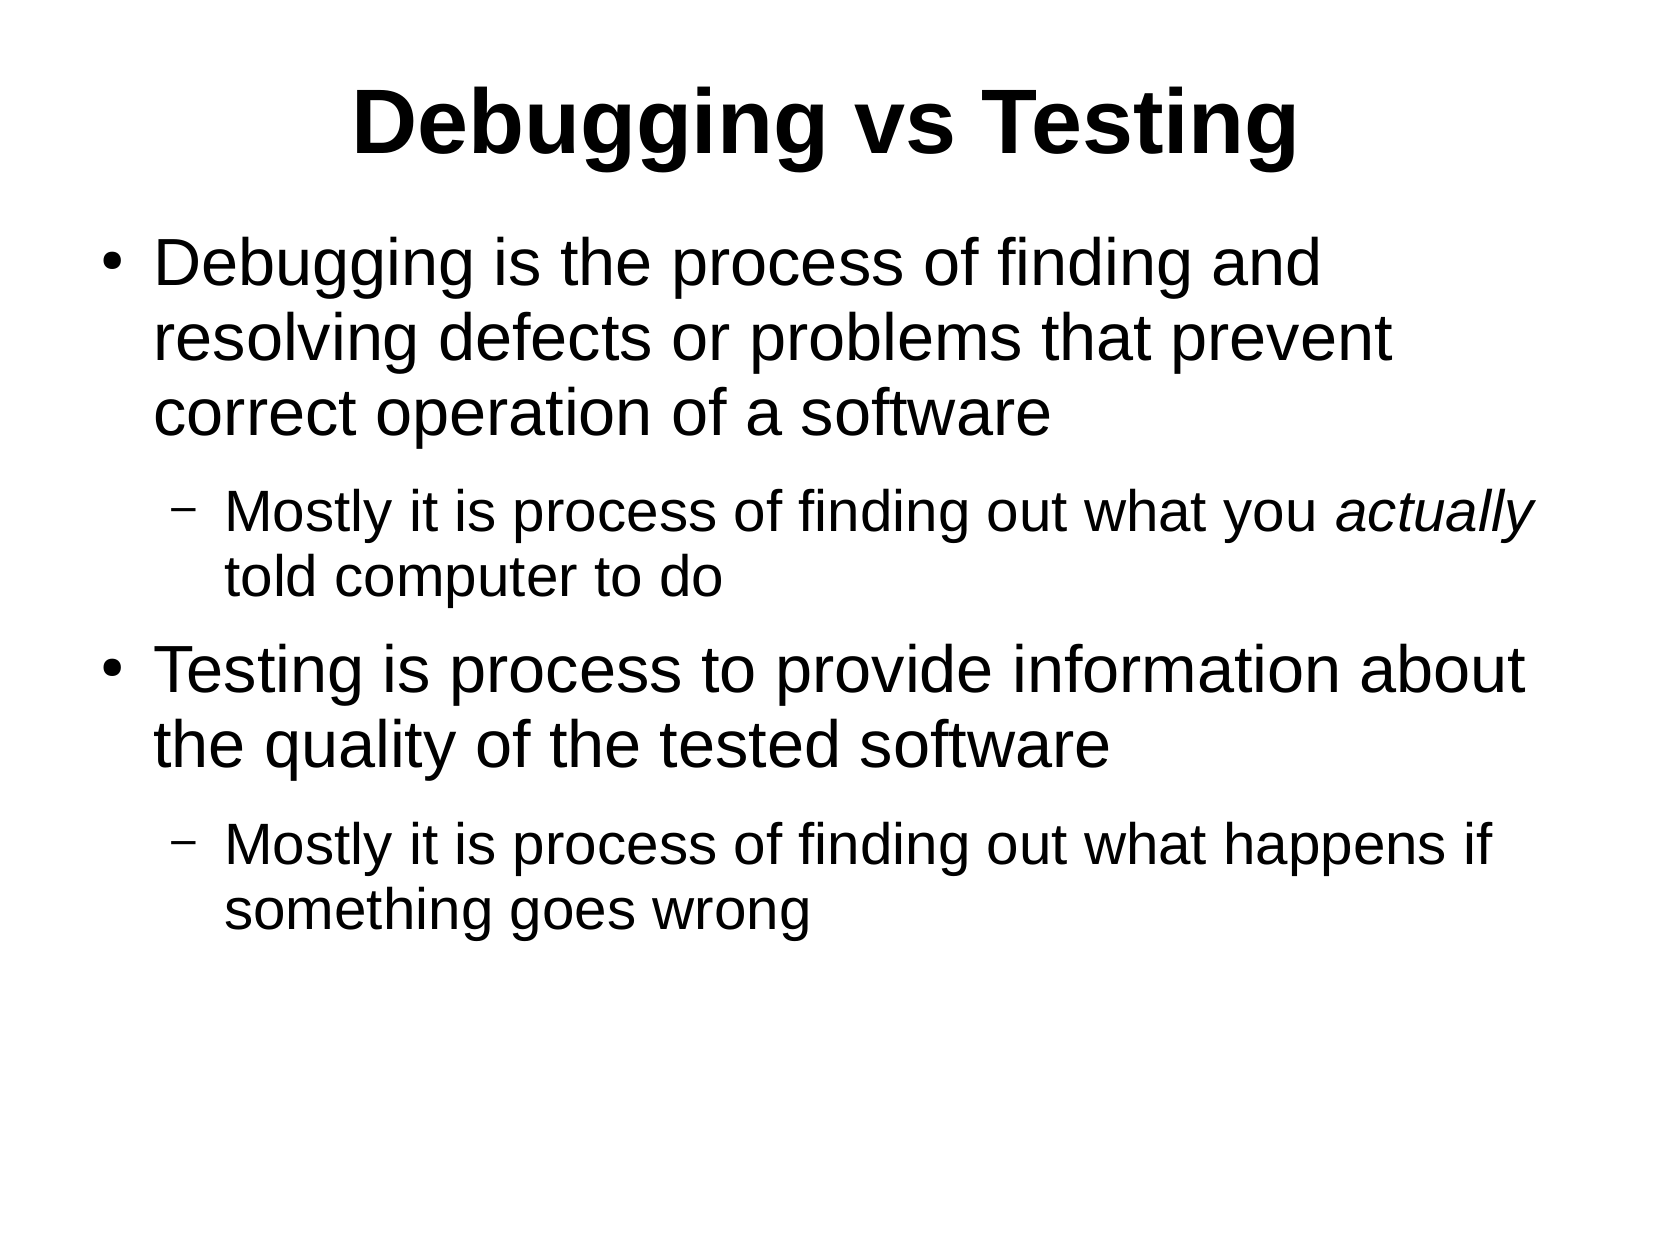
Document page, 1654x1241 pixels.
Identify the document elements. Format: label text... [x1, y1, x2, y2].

title Debugging vs Testing [82, 49, 1571, 196]
list Debugging is the process of finding and resolving defects or problems that prevent correct operation of a software Mostly it is process of finding out what you actually told computer to do Testing is process to provide information about the quality of the tested software Mostly it is process of finding out what happens if something goes wrong [82, 225, 1538, 1186]
